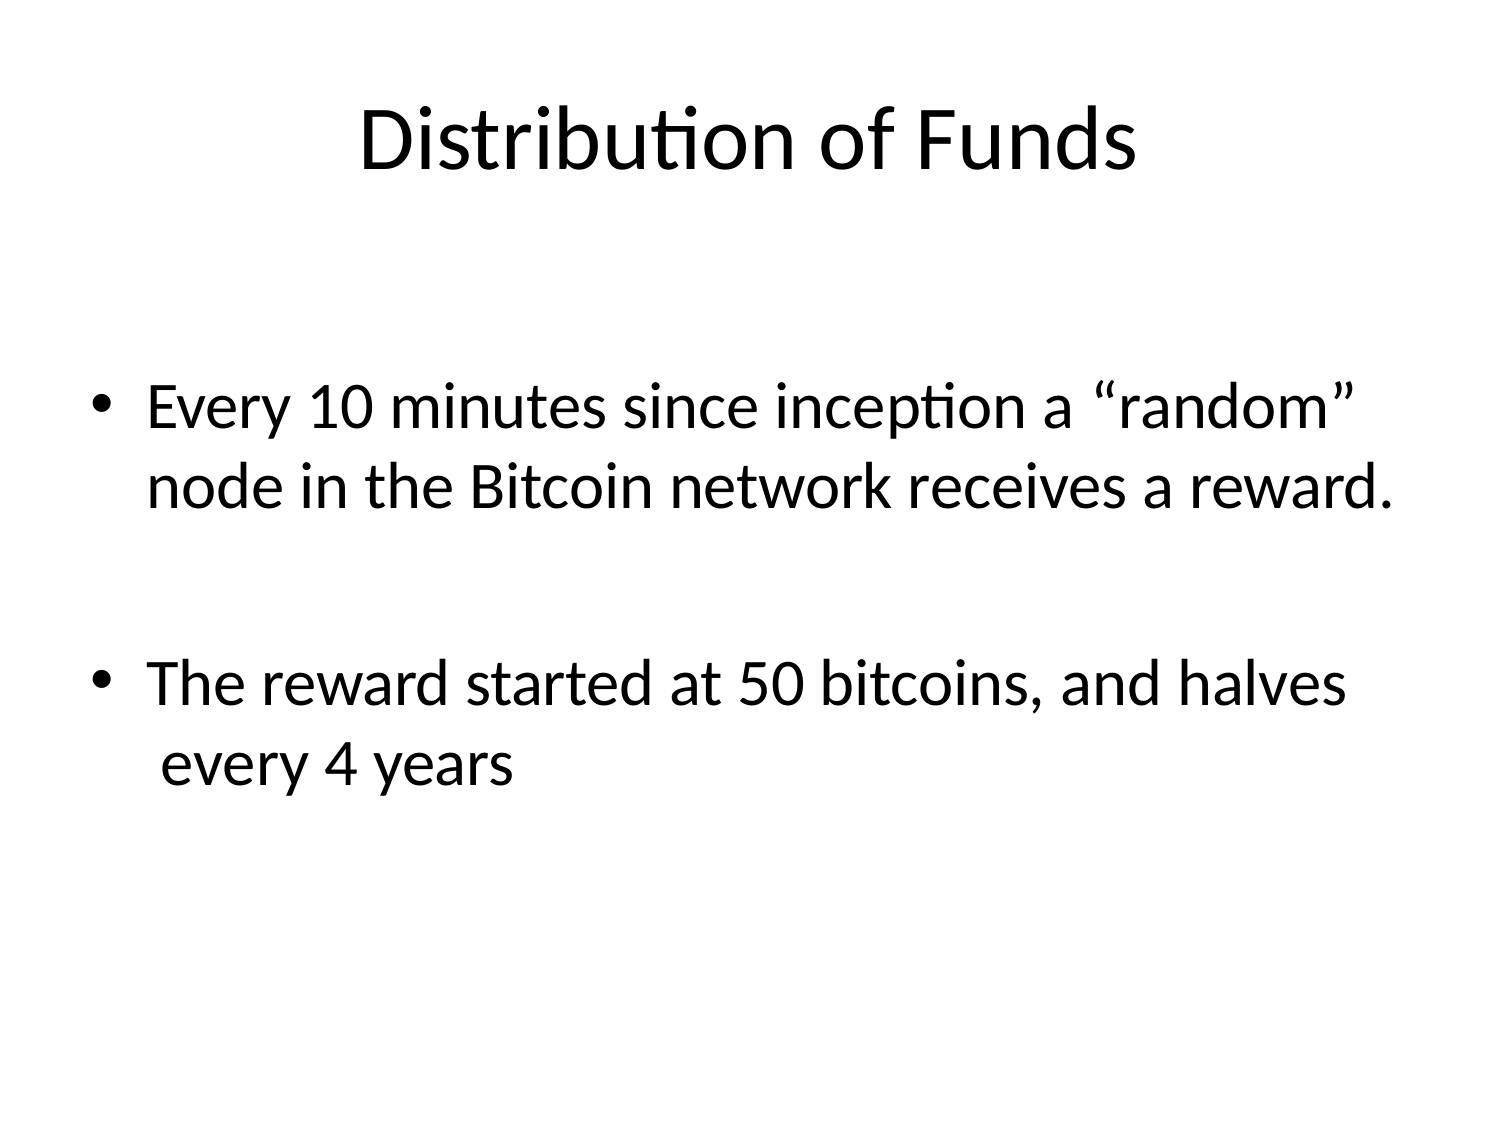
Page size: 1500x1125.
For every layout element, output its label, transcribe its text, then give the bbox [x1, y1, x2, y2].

title Distribution of Funds [90, 33, 1410, 266]
text_box Every 10 minutes since inception a “random” node in the Bitcoin network receives a reward. The reward started at 50 bitcoins, and halves every 4 years [87, 361, 1407, 799]
